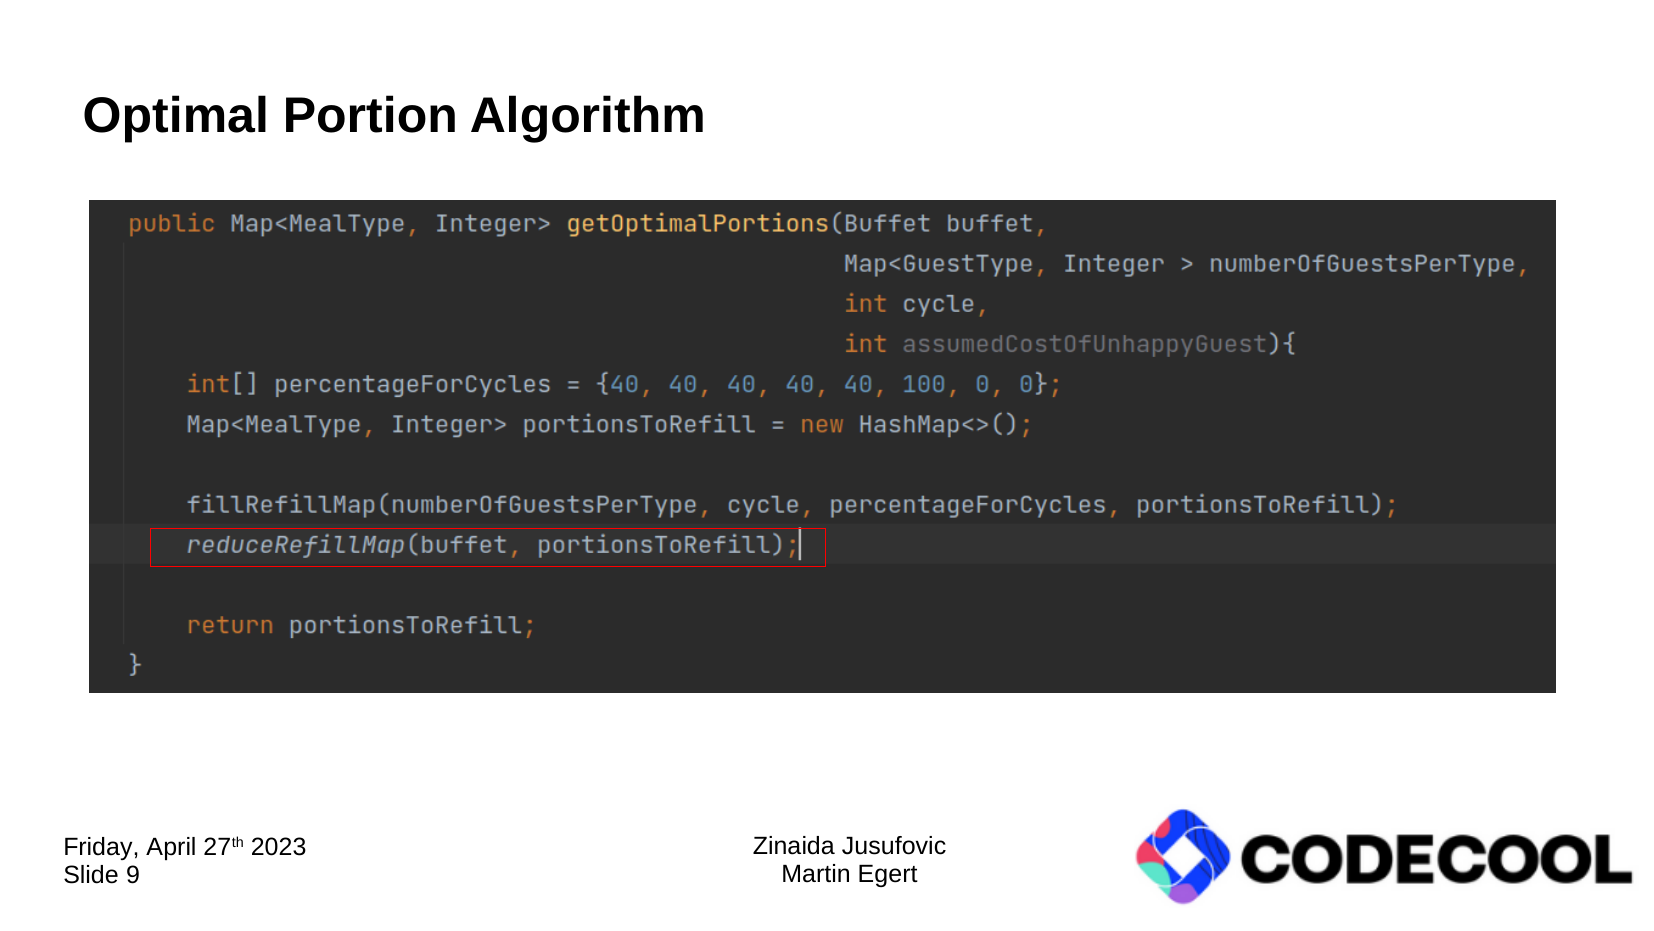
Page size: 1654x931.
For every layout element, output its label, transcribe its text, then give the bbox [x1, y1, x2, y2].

picture [89, 200, 1556, 693]
title Optimal Portion Algorithm [82, 37, 751, 193]
picture [1134, 783, 1654, 931]
text_box Friday, April 27th 2023 Slide <number> [63, 833, 497, 890]
text_box Zinaida Jusufovic Martin Egert [497, 817, 1203, 902]
